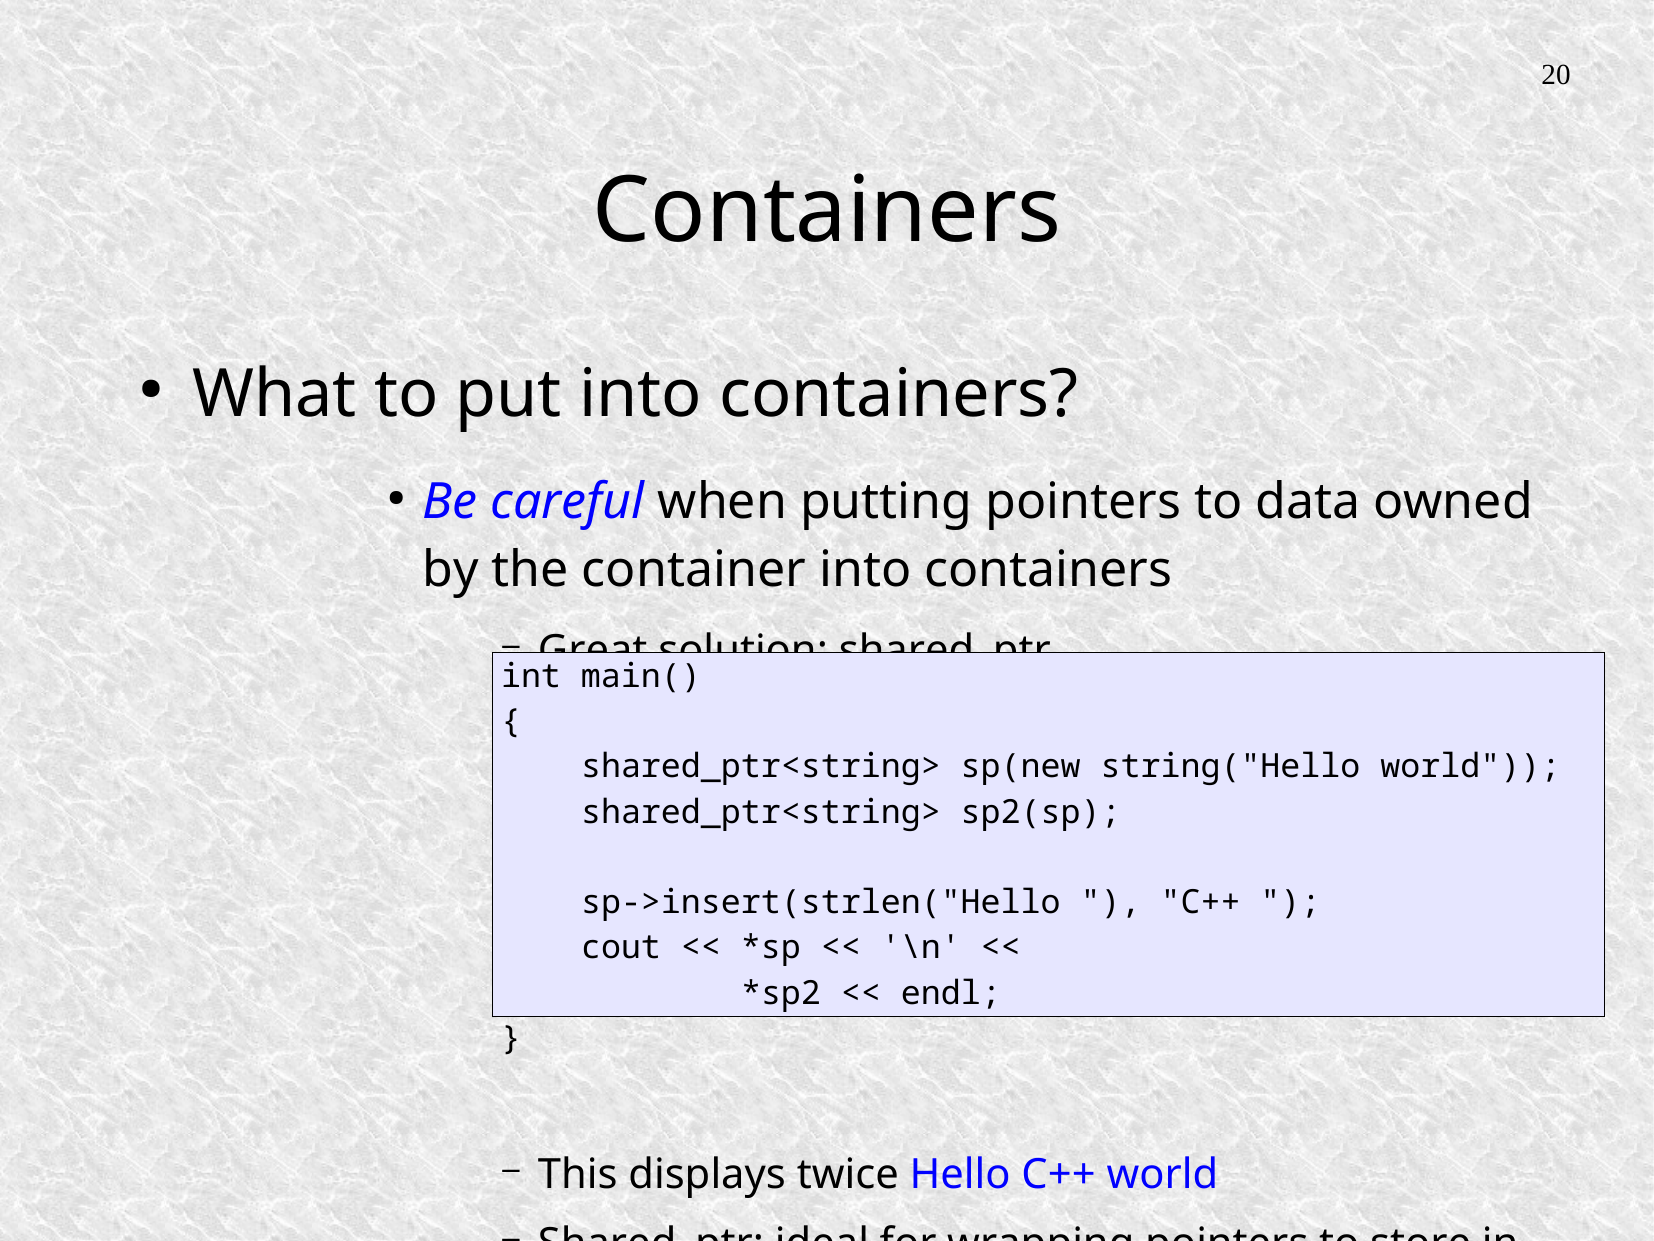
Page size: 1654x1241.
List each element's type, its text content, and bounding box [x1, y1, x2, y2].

picture [1454, 1237, 1464, 1241]
picture [792, 1237, 803, 1241]
picture [568, 1237, 578, 1241]
picture [1153, 1237, 1164, 1241]
list What to put into containers? Be careful when putting pointers to data owned by the container into containers Great solution: shared_ptr. This displays twice Hello C++ world Shared_ptr: ideal for wrapping pointers to store in containers [121, 344, 1534, 1221]
text_box [492, 652, 500, 1017]
picture [1028, 1237, 1039, 1241]
picture [901, 1237, 912, 1241]
picture [1090, 1237, 1100, 1241]
picture [1341, 1237, 1352, 1241]
picture [1177, 1237, 1188, 1241]
picture [1500, 1237, 1510, 1241]
text_box int main() { shared_ptr<string> sp(new string("Hello world")); shared_ptr<string> sp2(sp); sp->insert(strlen("Hello "), "C++ "); cout << *sp << '\n' << *sp2 << endl; } [500, 651, 1654, 1088]
picture [0, 0, 1654, 1241]
picture [1254, 1237, 1264, 1241]
picture [657, 1237, 668, 1241]
picture [1054, 1237, 1065, 1241]
picture [634, 1237, 644, 1241]
picture [1214, 1237, 1224, 1241]
picture [1115, 1237, 1126, 1241]
picture [818, 1237, 828, 1241]
title Containers [121, 102, 1534, 311]
picture [1412, 1237, 1423, 1241]
picture [703, 1237, 714, 1241]
